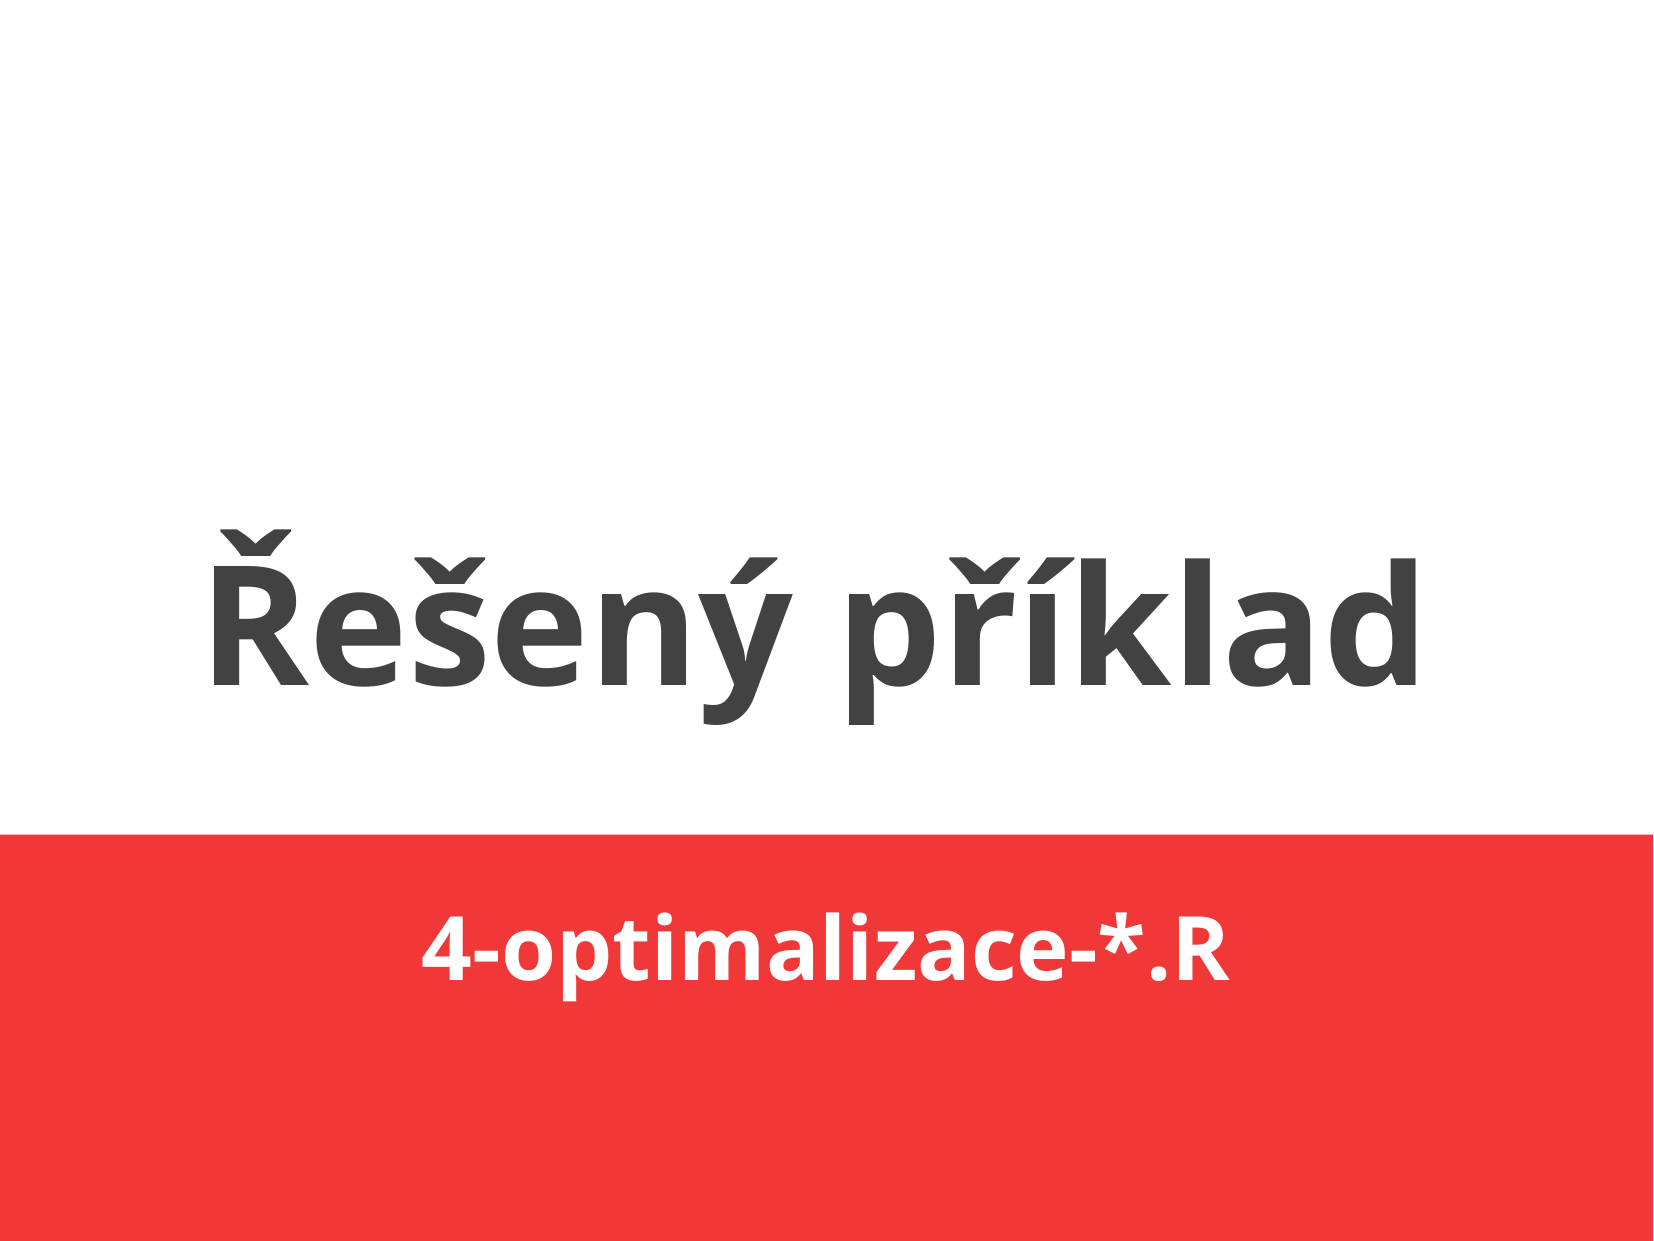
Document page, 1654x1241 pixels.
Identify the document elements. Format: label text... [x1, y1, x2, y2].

subtitle 4-optimalizace-*.R [82, 881, 1571, 1010]
title Řešený příklad [70, 430, 1559, 812]
